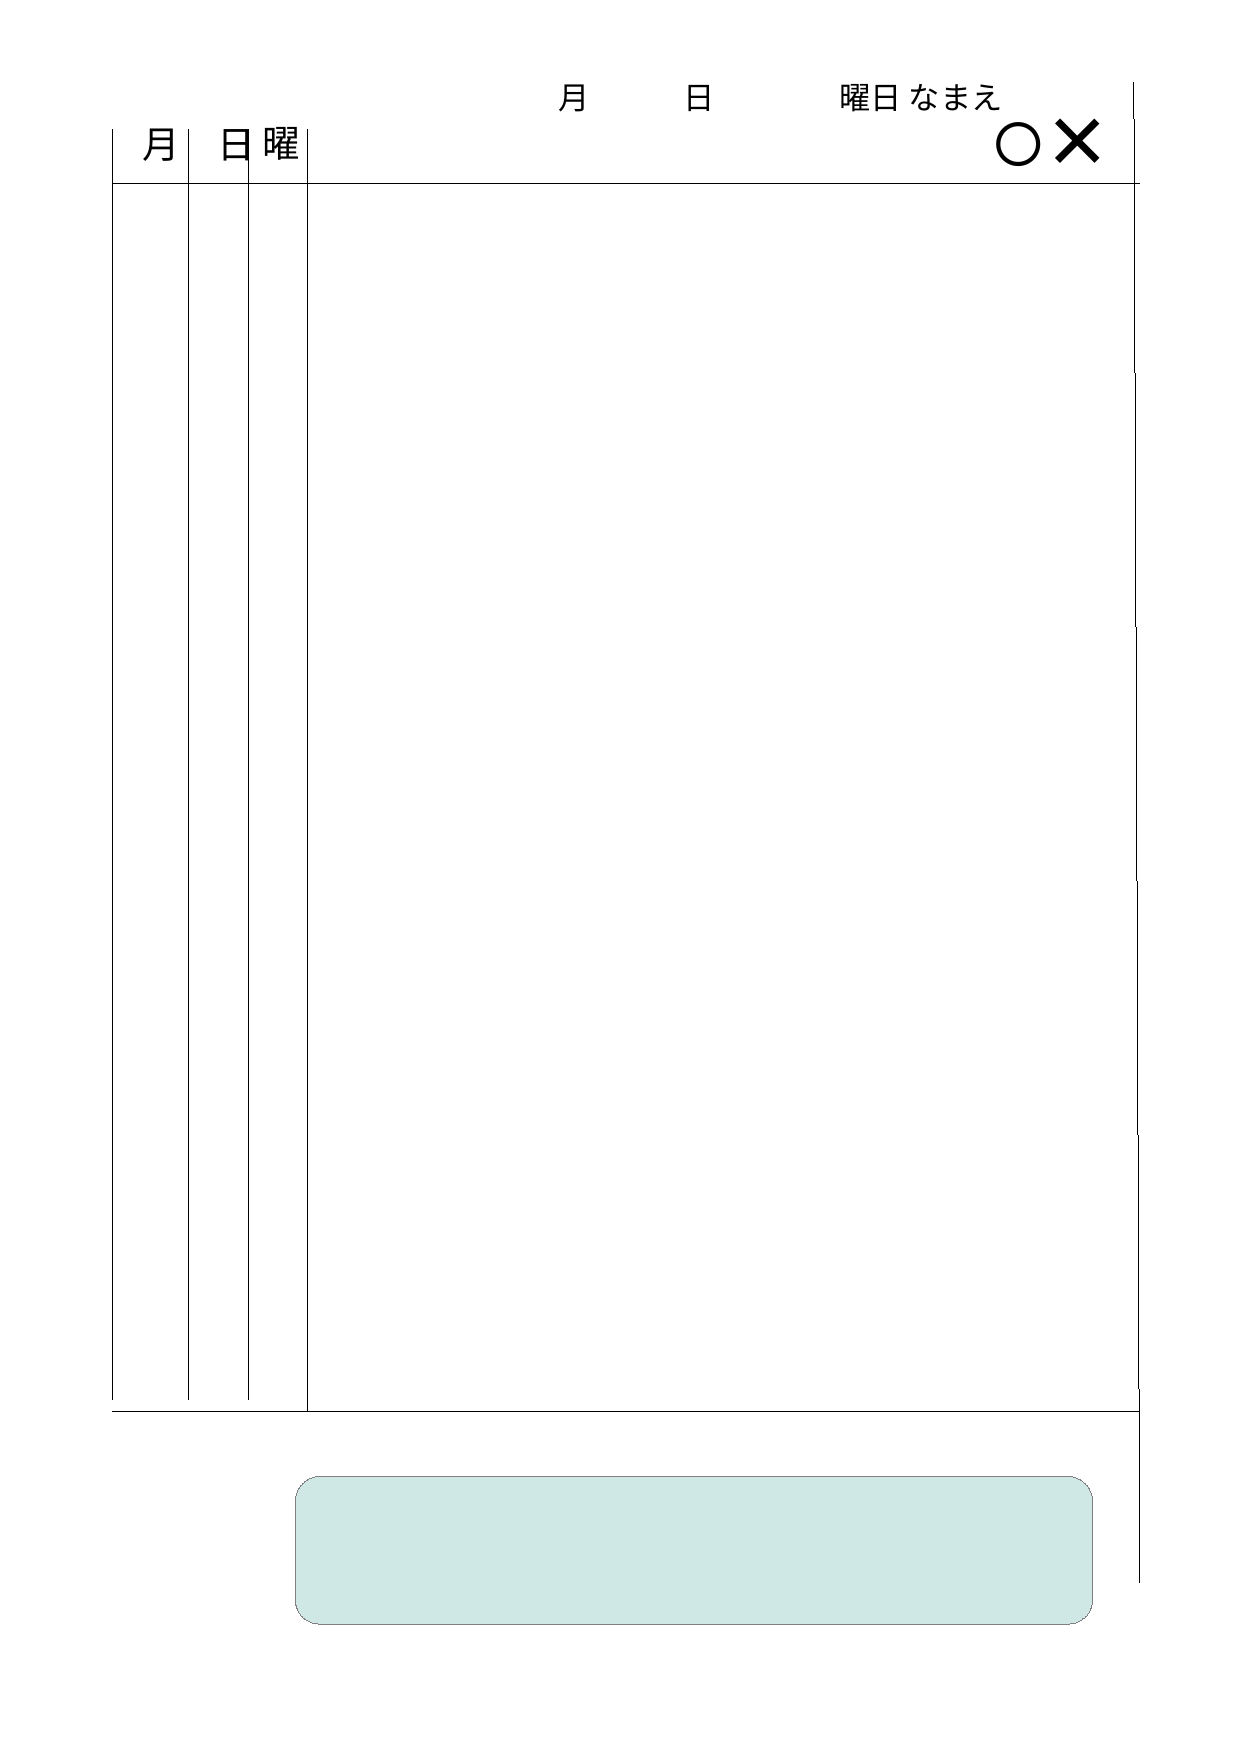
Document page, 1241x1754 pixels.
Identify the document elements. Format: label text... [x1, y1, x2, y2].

text_box 曜 [248, 106, 316, 159]
text_box ○× [973, 76, 1123, 204]
text_box [295, 1476, 1093, 1625]
text_box 月 日 曜日 なまえ [543, 65, 937, 112]
text_box 月 日 [127, 107, 258, 160]
